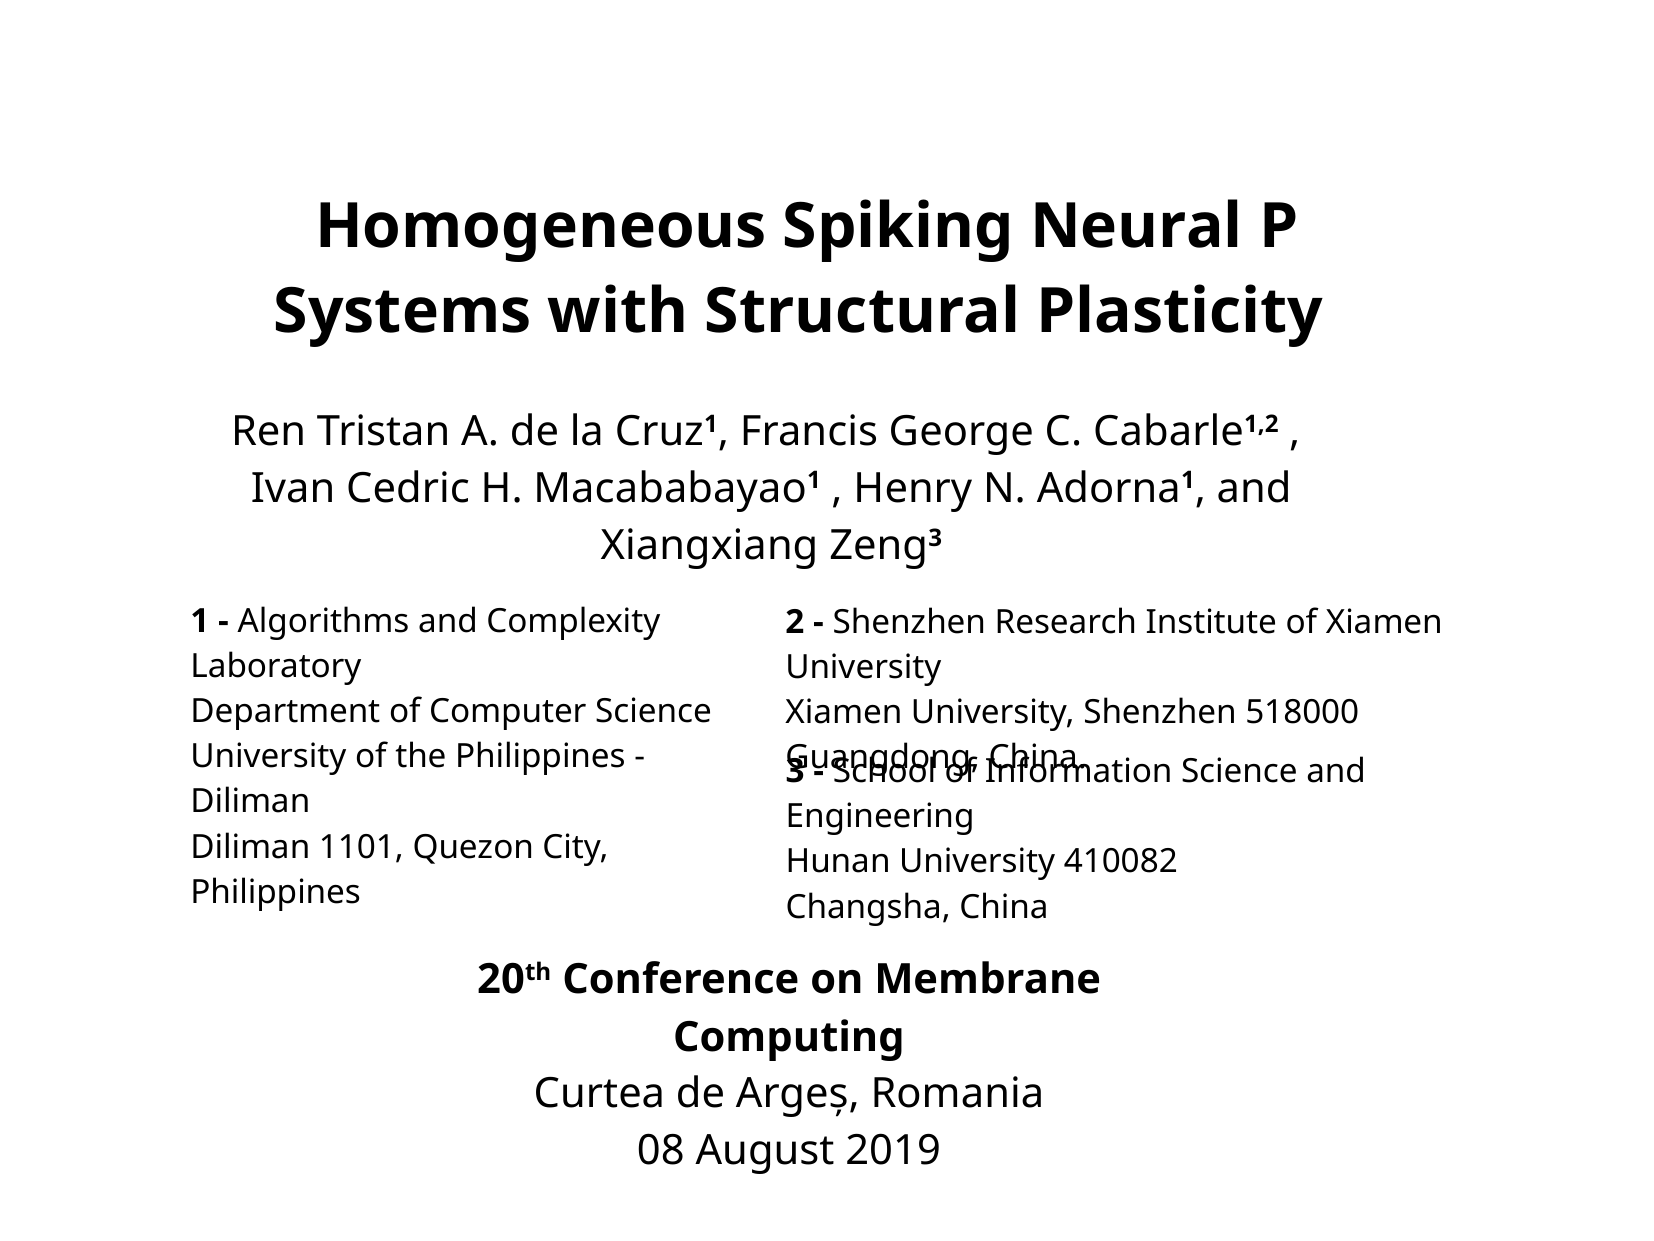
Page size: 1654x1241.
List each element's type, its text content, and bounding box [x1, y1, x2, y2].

text_box 2 - Shenzhen Research Institute of Xiamen University Xiamen University, Shenzhen 518000 Guangdong, China. [770, 590, 1498, 737]
text_box Ren Tristan A. de la Cruz1, Francis George C. Cabarle1,2 , Ivan Cedric H. Macababayao1 , Henry N. Adorna1, and Xiangxiang Zeng3 [216, 393, 1432, 519]
text_box Homogeneous Spiking Neural P Systems with Structural Plasticity [259, 173, 1400, 354]
text_box 20th Conference on Membrane Computing Curtea de Argeș, Romania 08 August 2019 [462, 941, 1201, 1122]
text_box 1 - Algorithms and Complexity Laboratory Department of Computer Science University of the Philippines - Diliman Diliman 1101, Quezon City, Philippines [175, 589, 754, 779]
text_box 3 - School of Information Science and Engineering Hunan University 410082 Changsha, China [770, 739, 1499, 886]
